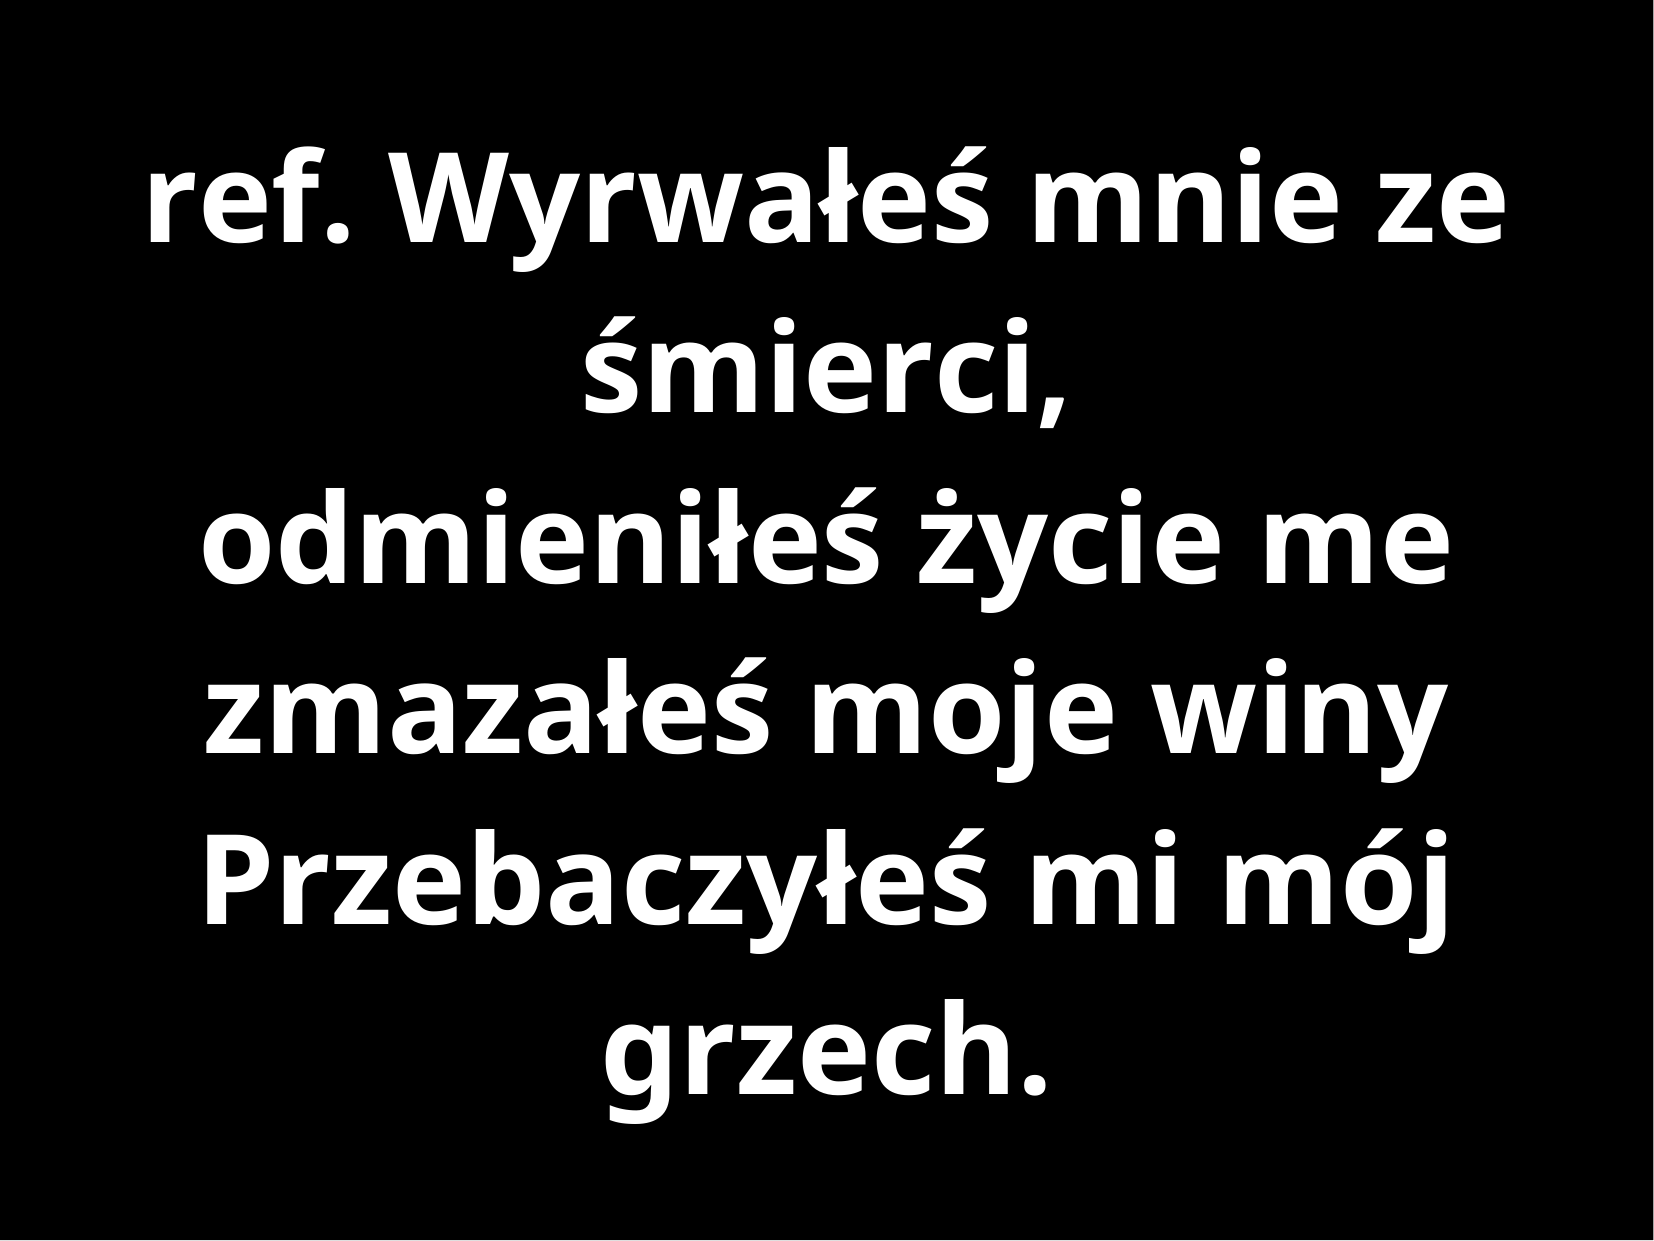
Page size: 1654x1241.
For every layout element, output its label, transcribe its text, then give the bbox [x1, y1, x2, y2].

title ref. Wyrwałeś mnie ze śmierci, odmieniłeś życie me zmazałeś moje winy Przebaczyłeś mi mój grzech. [0, 0, 1654, 1241]
